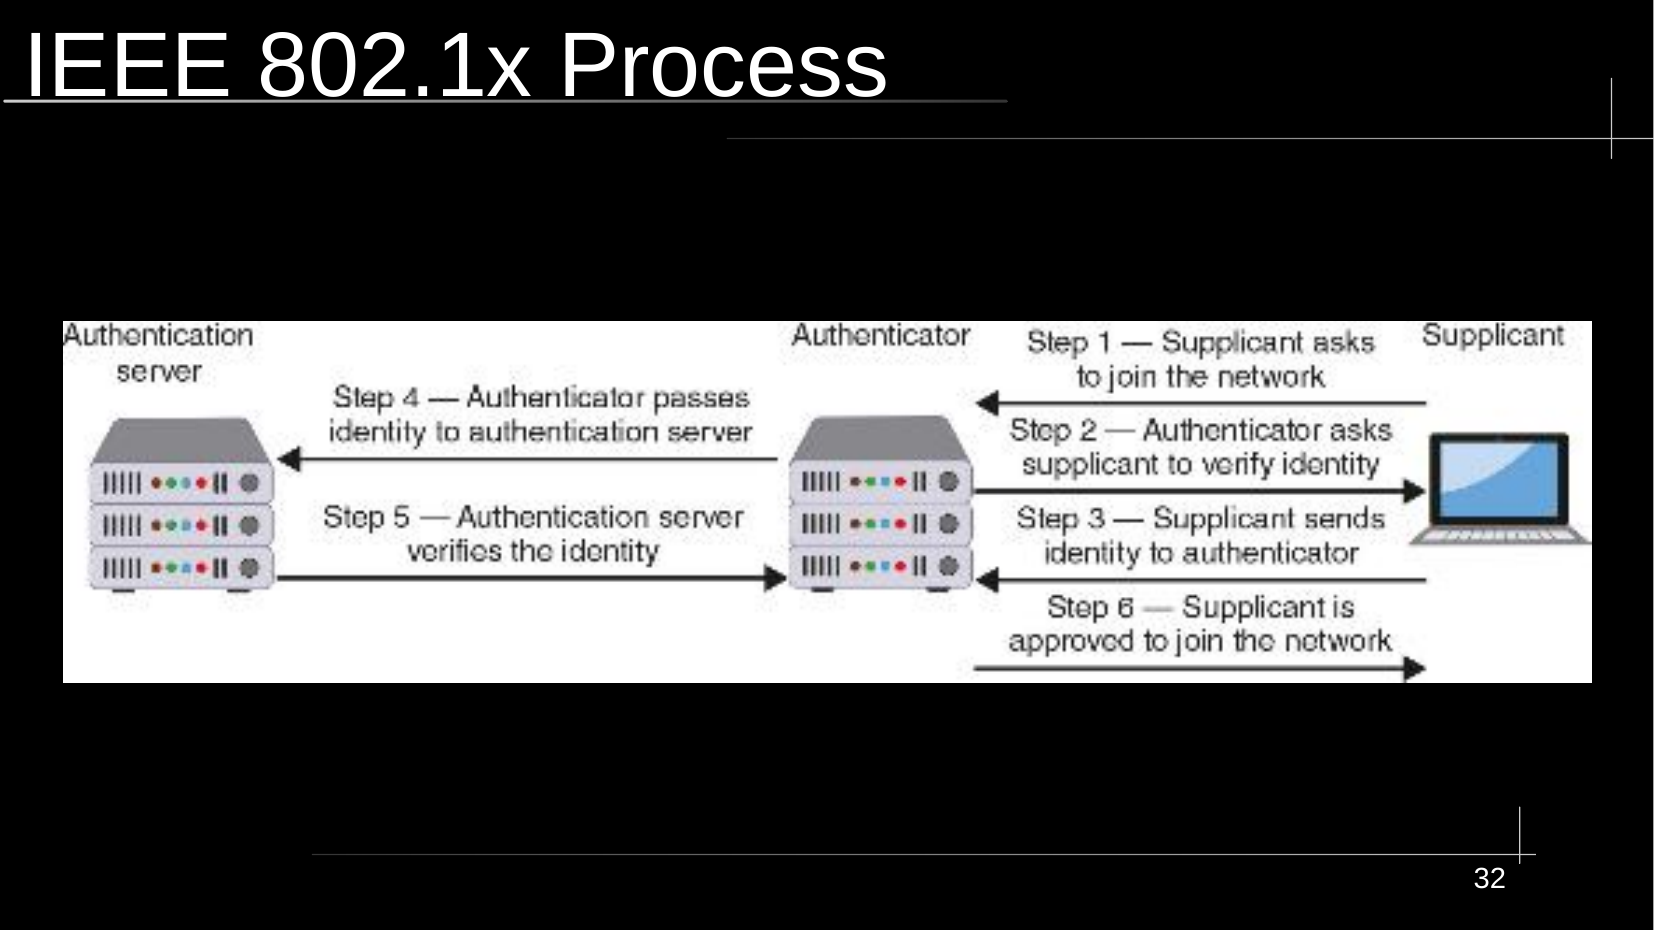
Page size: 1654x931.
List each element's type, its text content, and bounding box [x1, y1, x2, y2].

title IEEE 802.1x Process [23, 11, 1589, 119]
picture [63, 321, 1592, 683]
